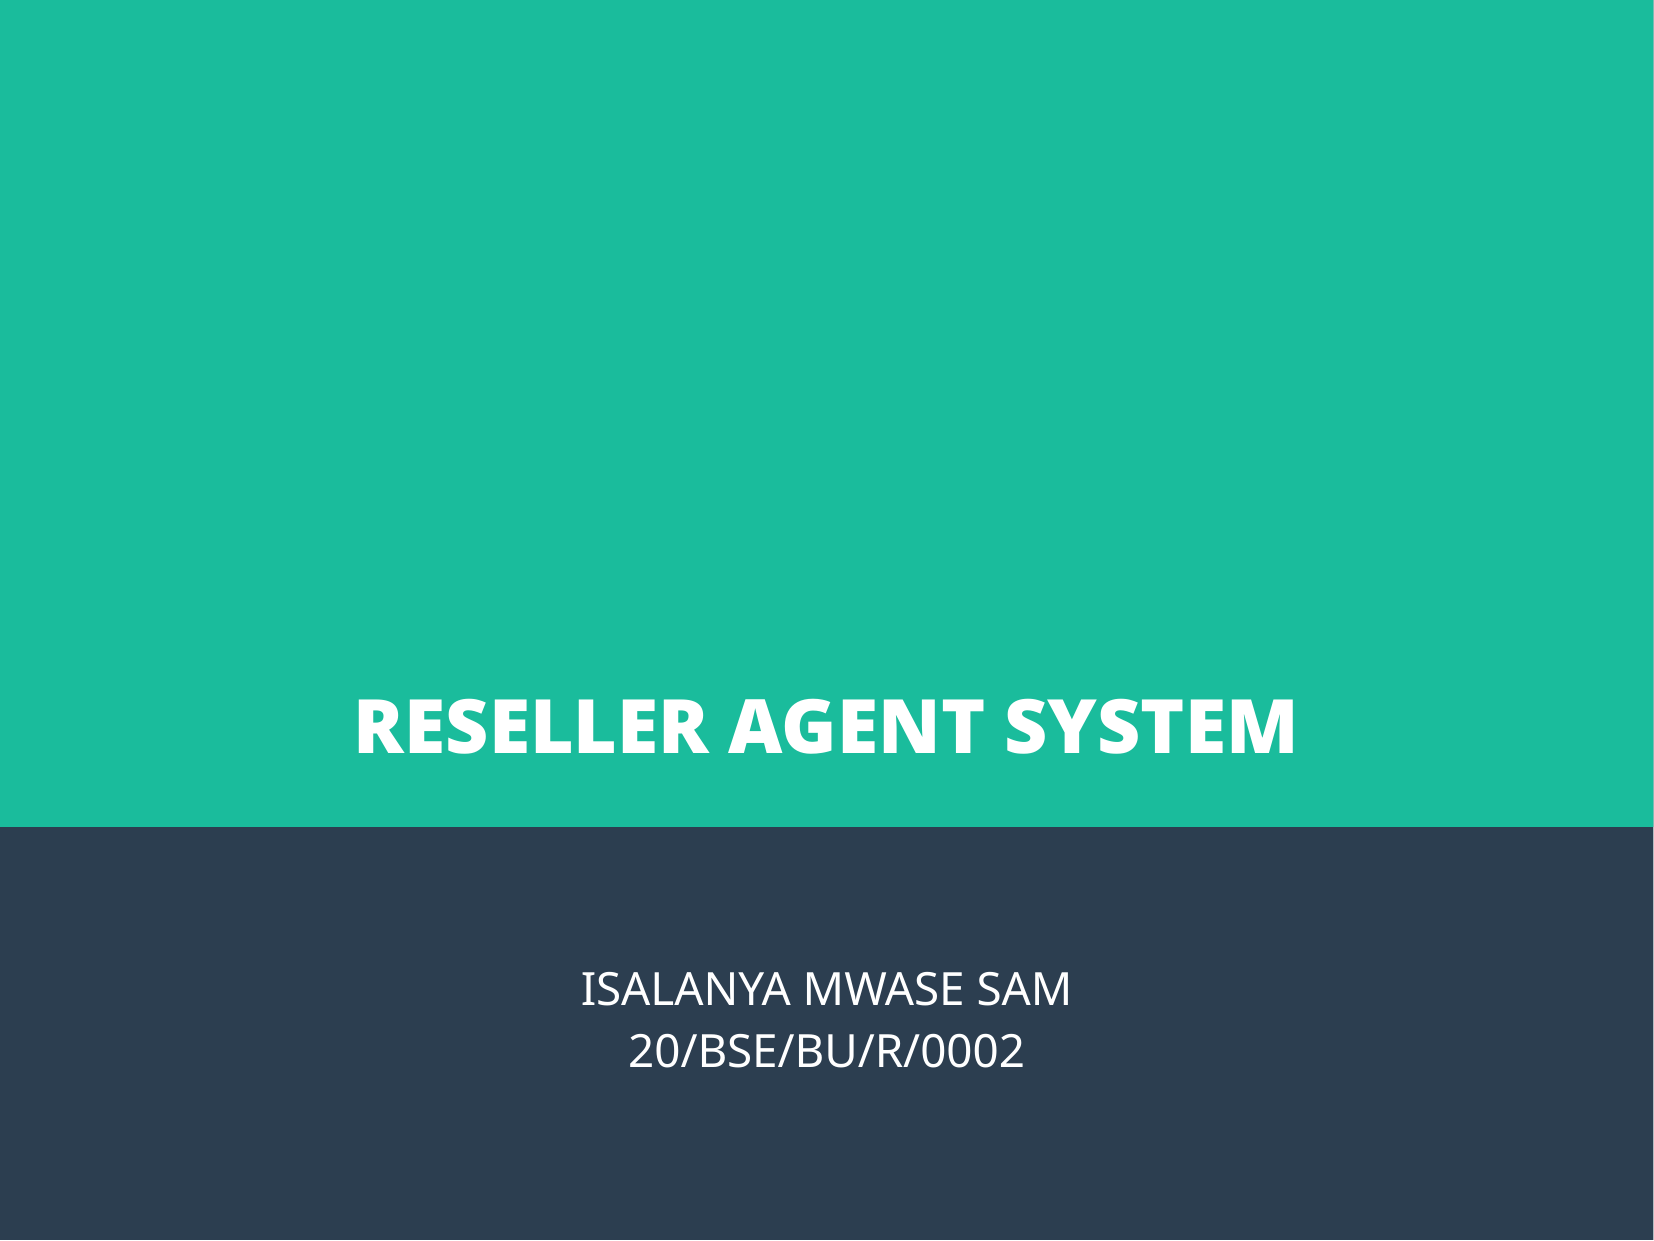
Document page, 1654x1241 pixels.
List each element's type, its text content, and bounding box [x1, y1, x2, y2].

subtitle ISALANYA MWASE SAM 20/BSE/BU/R/0002 [59, 856, 1595, 1182]
title RESELLER AGENT SYSTEM [59, 620, 1595, 778]
